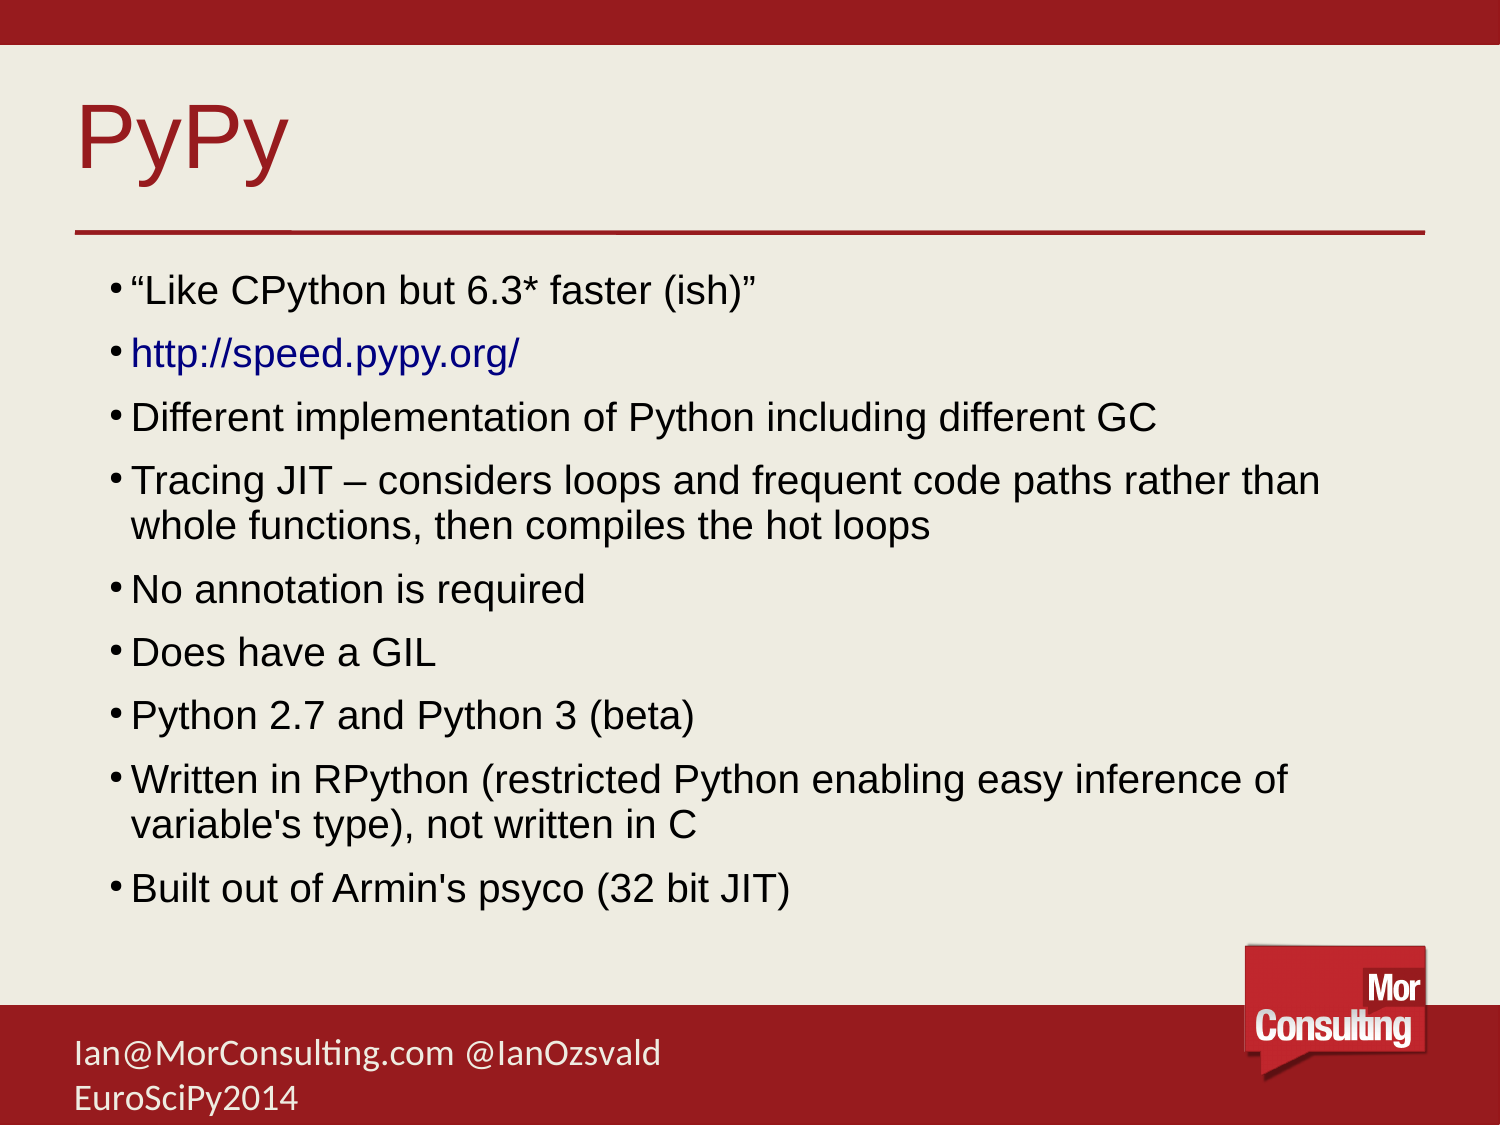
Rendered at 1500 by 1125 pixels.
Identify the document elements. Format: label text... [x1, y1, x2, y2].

title PyPy [74, 44, 1425, 232]
list “Like CPython but 6.3* faster (ish)” http://speed.pypy.org/ Different implementation of Python including different GC Tracing JIT – considers loops and frequent code paths rather than whole functions, then compiles the hot loops No annotation is required Does have a GIL Python 2.7 and Python 3 (beta) Written in RPython (restricted Python enabling easy inference of variable's type), not written in C Built out of Armin's psyco (32 bit JIT) [75, 263, 1395, 916]
picture [1230, 935, 1438, 1089]
